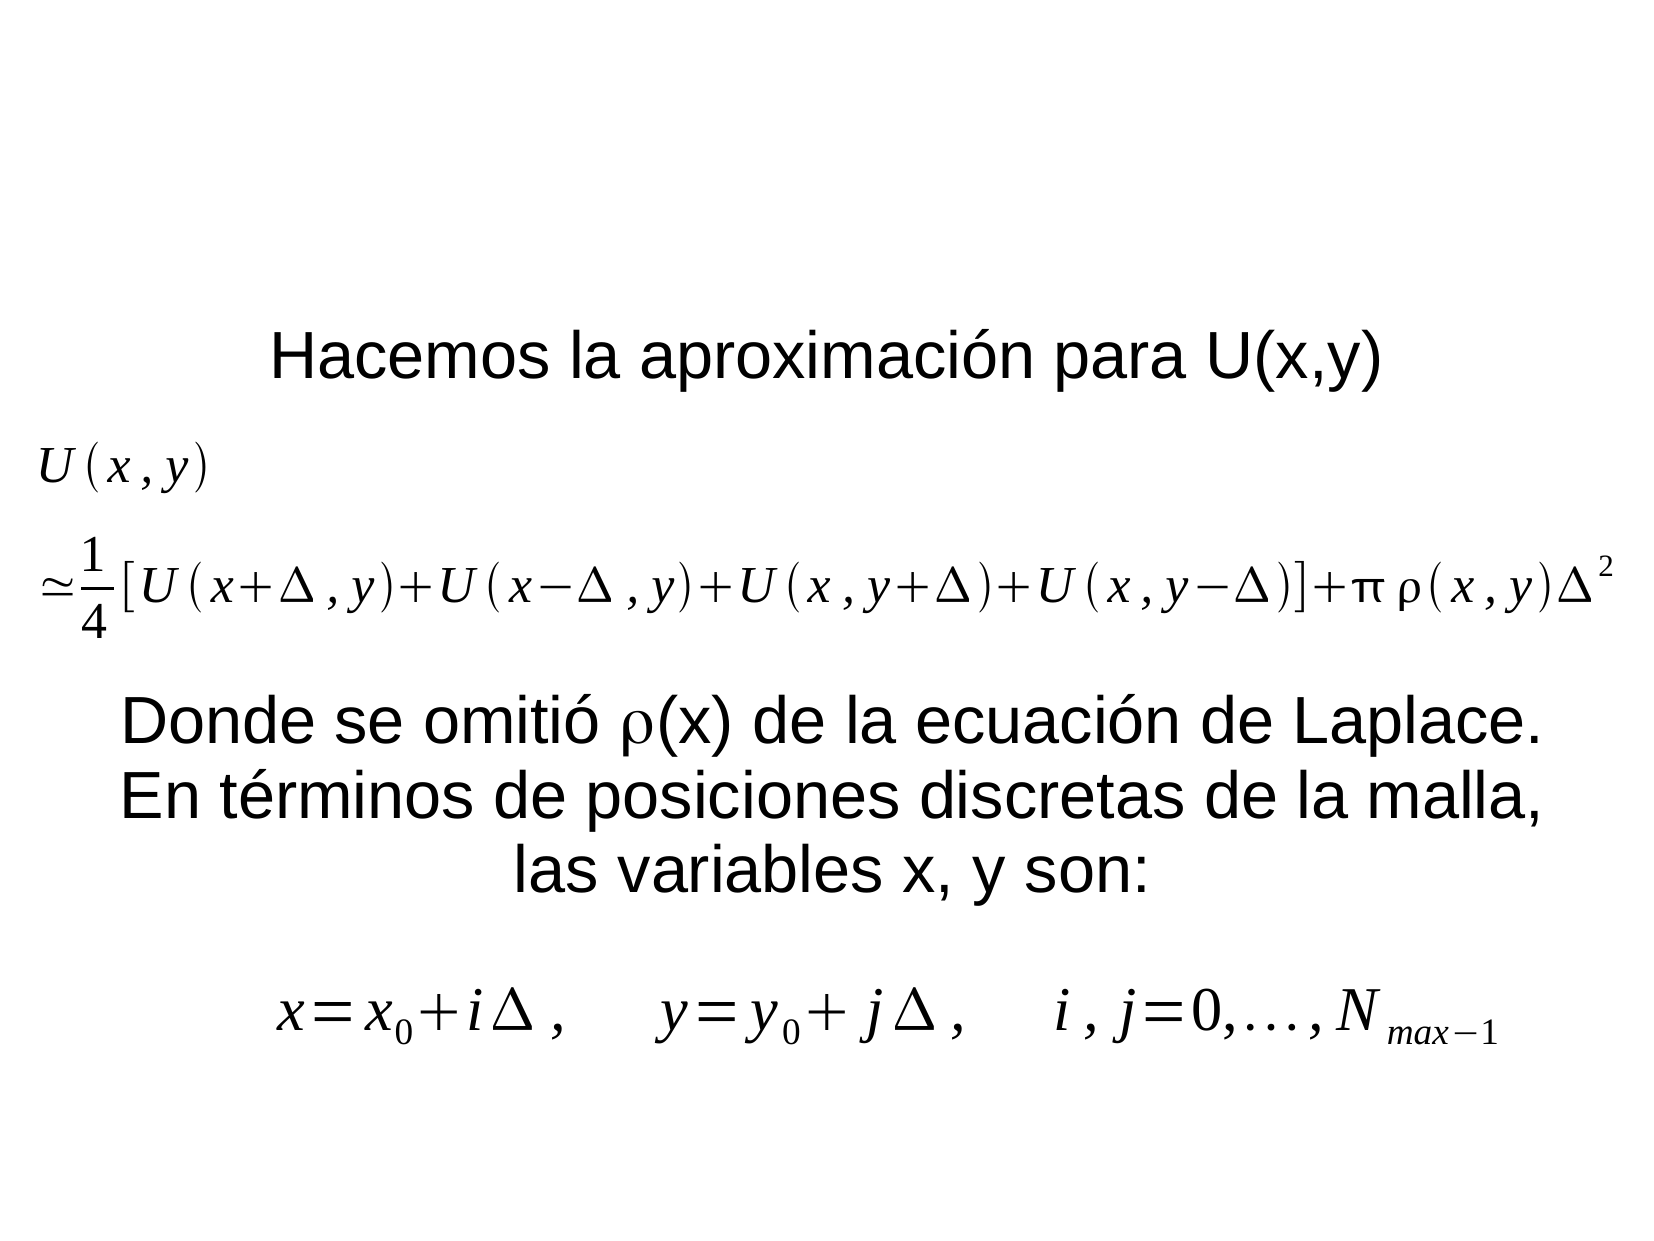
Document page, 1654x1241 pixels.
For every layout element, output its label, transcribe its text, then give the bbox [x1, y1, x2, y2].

subtitle Hacemos la aproximación para U(x,y) [82, 297, 1571, 414]
chart [29, 435, 1620, 650]
text_box Donde se omitió r(x) de la ecuación de Laplace. En términos de posiciones discretas de la malla, las variables x, y son: [88, 679, 1577, 911]
chart [266, 974, 1506, 1054]
